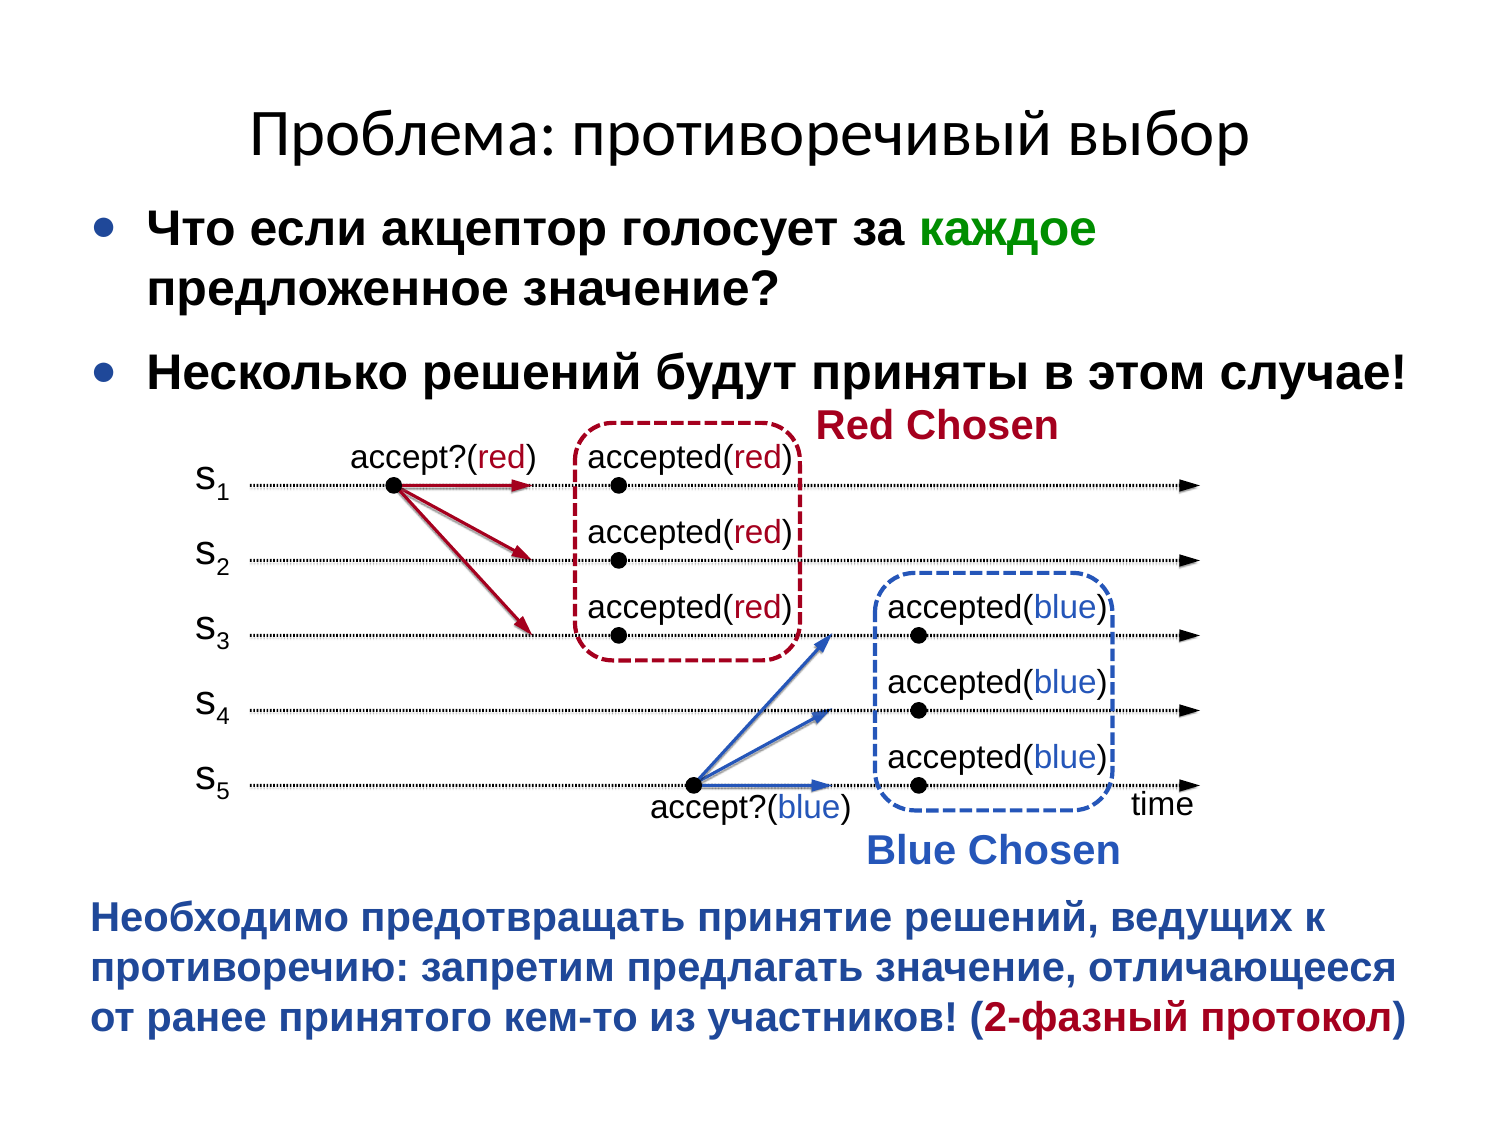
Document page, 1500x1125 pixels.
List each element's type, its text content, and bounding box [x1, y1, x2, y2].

text_box accept?(red) [350, 435, 550, 476]
title Проблема: противоречивый выбор [75, 45, 1426, 233]
text_box accepted(blue) [887, 735, 1188, 776]
text_box [912, 779, 925, 792]
text_box s3 [174, 597, 250, 655]
list Что если акцептор голосует за каждое предложенное значение? Несколько решений будут приняты в этом случае! Необходимо предотвращать принятие решений, ведущих к противоречию: запретим предлагать значение, отличающееся от ранее принятого кем-то из участников! (2-фазный протокол) [75, 233, 1425, 1040]
text_box accept?(blue) [649, 785, 875, 826]
text_box [912, 704, 925, 717]
text_box s5 [174, 747, 250, 805]
text_box [612, 629, 625, 642]
text_box accepted(blue) [887, 660, 1175, 701]
text_box [912, 629, 925, 642]
text_box s2 [174, 522, 250, 580]
text_box accepted(blue) [887, 585, 1175, 626]
text_box time [1112, 782, 1213, 823]
text_box [387, 479, 400, 492]
text_box [612, 479, 625, 492]
text_box s4 [174, 672, 250, 730]
text_box [687, 779, 700, 792]
text_box Blue Chosen [837, 822, 1150, 874]
text_box Red Chosen [812, 397, 1063, 448]
text_box accepted(red) [587, 510, 850, 551]
text_box [612, 554, 625, 567]
text_box accepted(red) [587, 585, 875, 626]
text_box s1 [174, 447, 250, 505]
text_box accepted(red) [587, 435, 850, 476]
